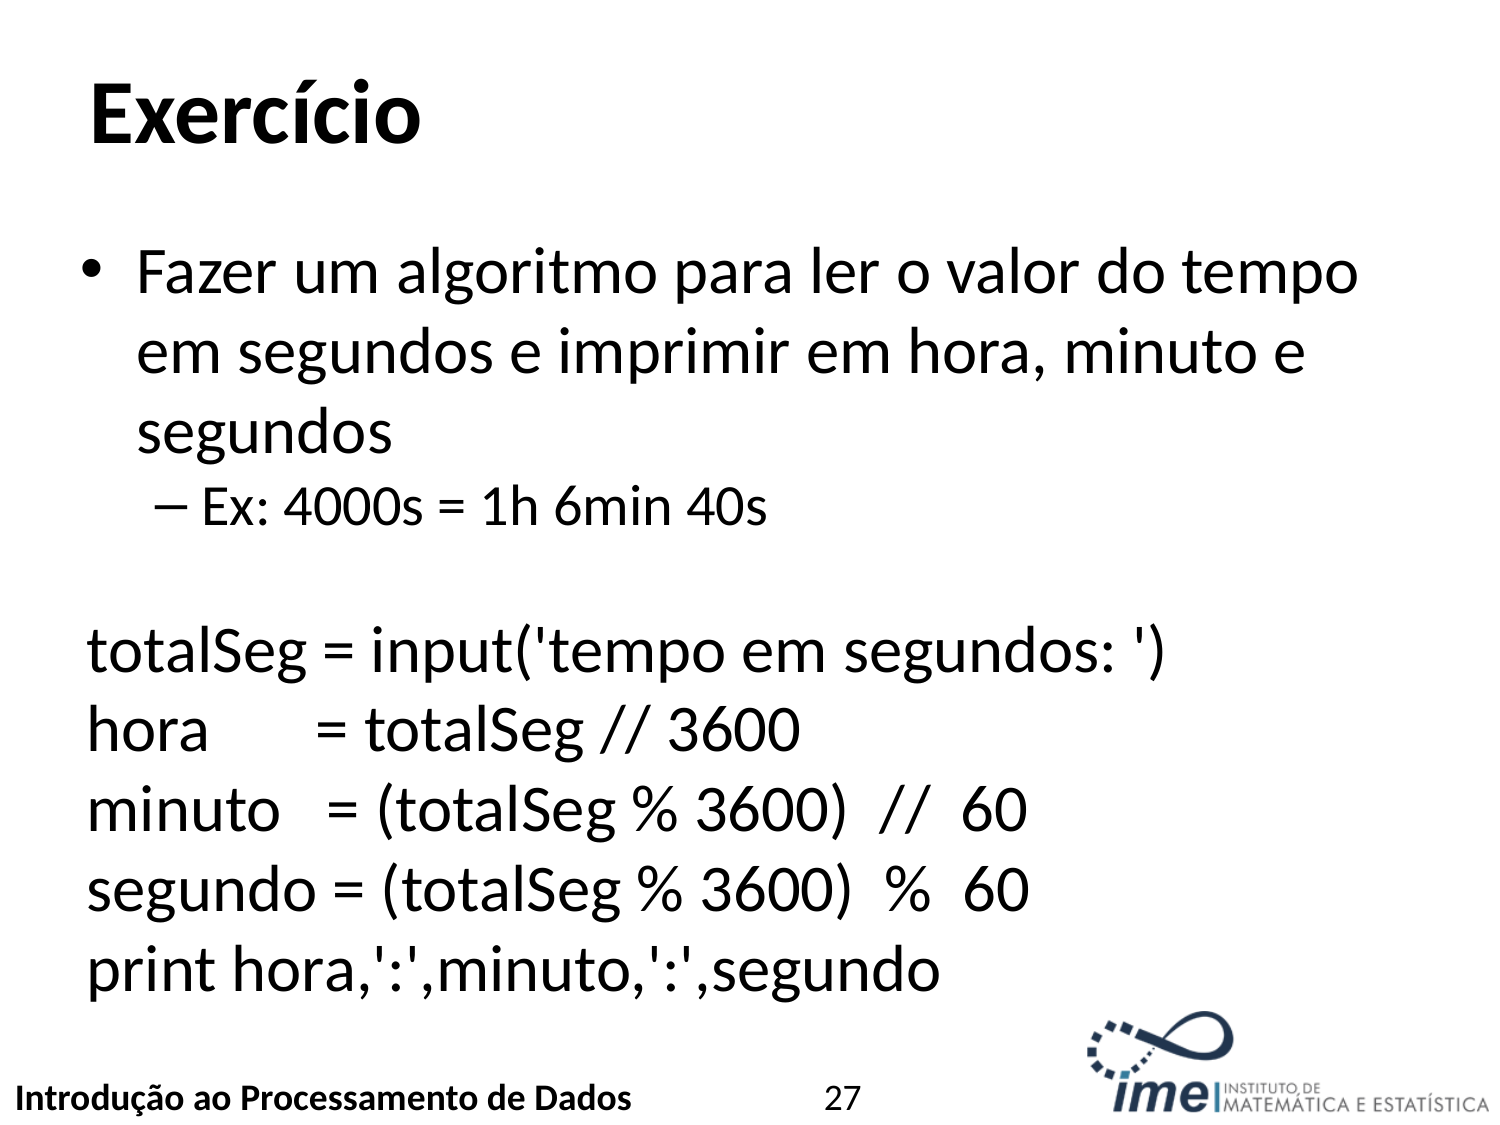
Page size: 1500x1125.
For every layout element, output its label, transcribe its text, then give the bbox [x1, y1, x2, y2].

text_box Exercício [75, 45, 1425, 233]
text_box <number> [808, 1065, 1159, 1125]
text_box Fazer um algoritmo para ler o valor do tempo em segundos e imprimir em hora, minuto e segundos Ex: 4000s = 1h 6min 40s [64, 219, 1415, 544]
text_box totalSeg = input('tempo em segundos: ') hora = totalSeg // 3600 minuto = (totalSeg % 3600) // 60 segundo = (totalSeg % 3600) % 60 print hora,':',minuto,':',segundo [71, 597, 1466, 1013]
picture [1086, 1011, 1495, 1115]
